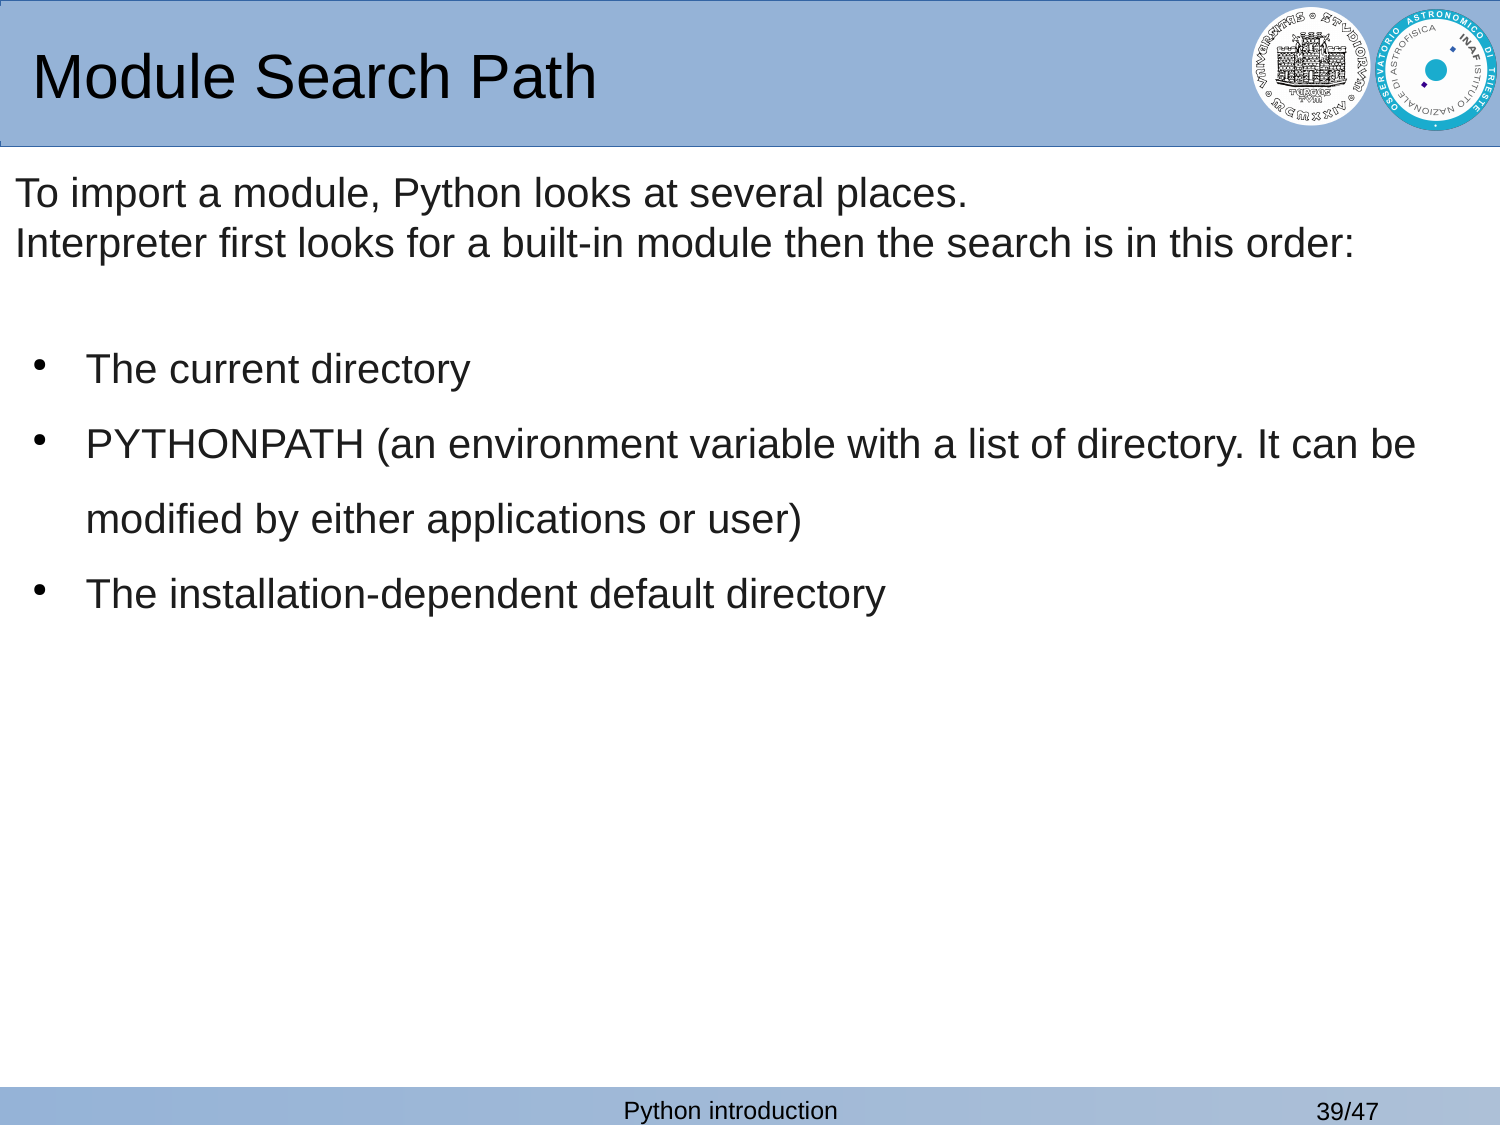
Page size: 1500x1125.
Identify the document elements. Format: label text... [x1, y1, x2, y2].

list To import a module, Python looks at several places. Interpreter first looks for a built-in module then the search is in this order: The current directory PYTHONPATH (an environment variable with a list of directory. It can be modified by either applications or user) The installation-dependent default directory [0, 158, 1446, 1075]
picture [1252, 0, 1500, 156]
text_box Module Search Path [0, 5, 1243, 141]
